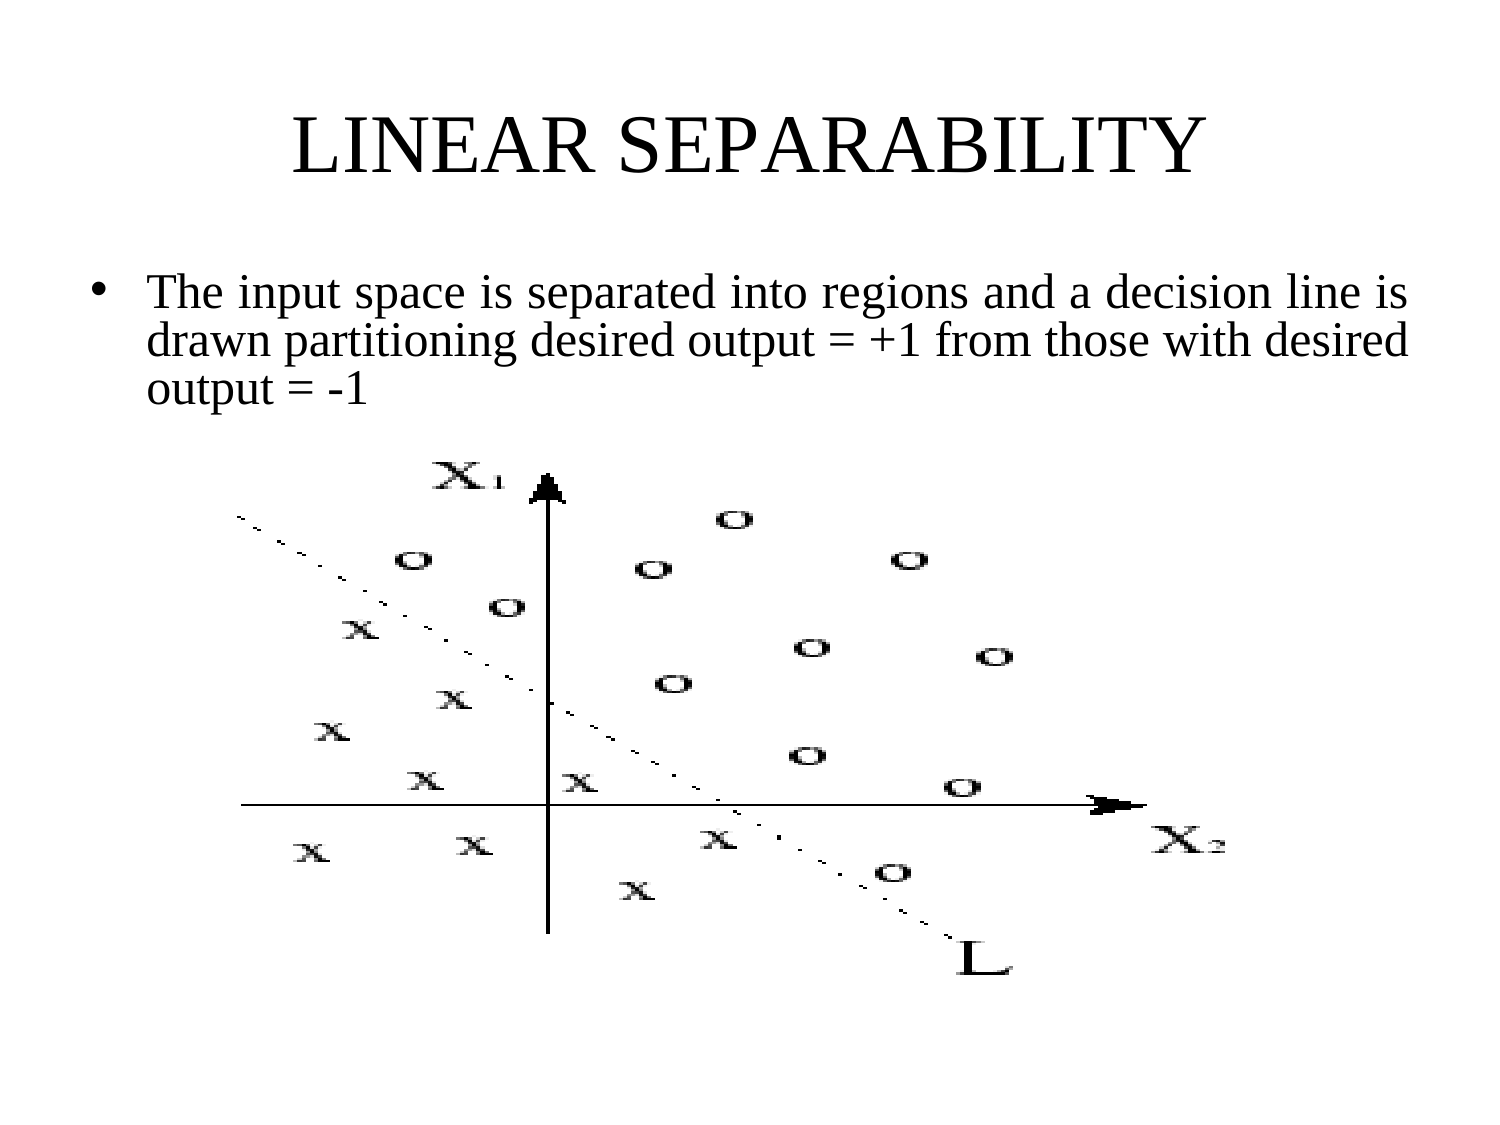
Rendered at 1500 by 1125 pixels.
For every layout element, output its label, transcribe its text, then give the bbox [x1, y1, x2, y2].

picture [237, 462, 1225, 976]
title LINEAR SEPARABILITY [75, 45, 1426, 233]
list The input space is separated into regions and a decision line is drawn partitioning desired output = +1 from those with desired output = -1 [75, 262, 1426, 994]
